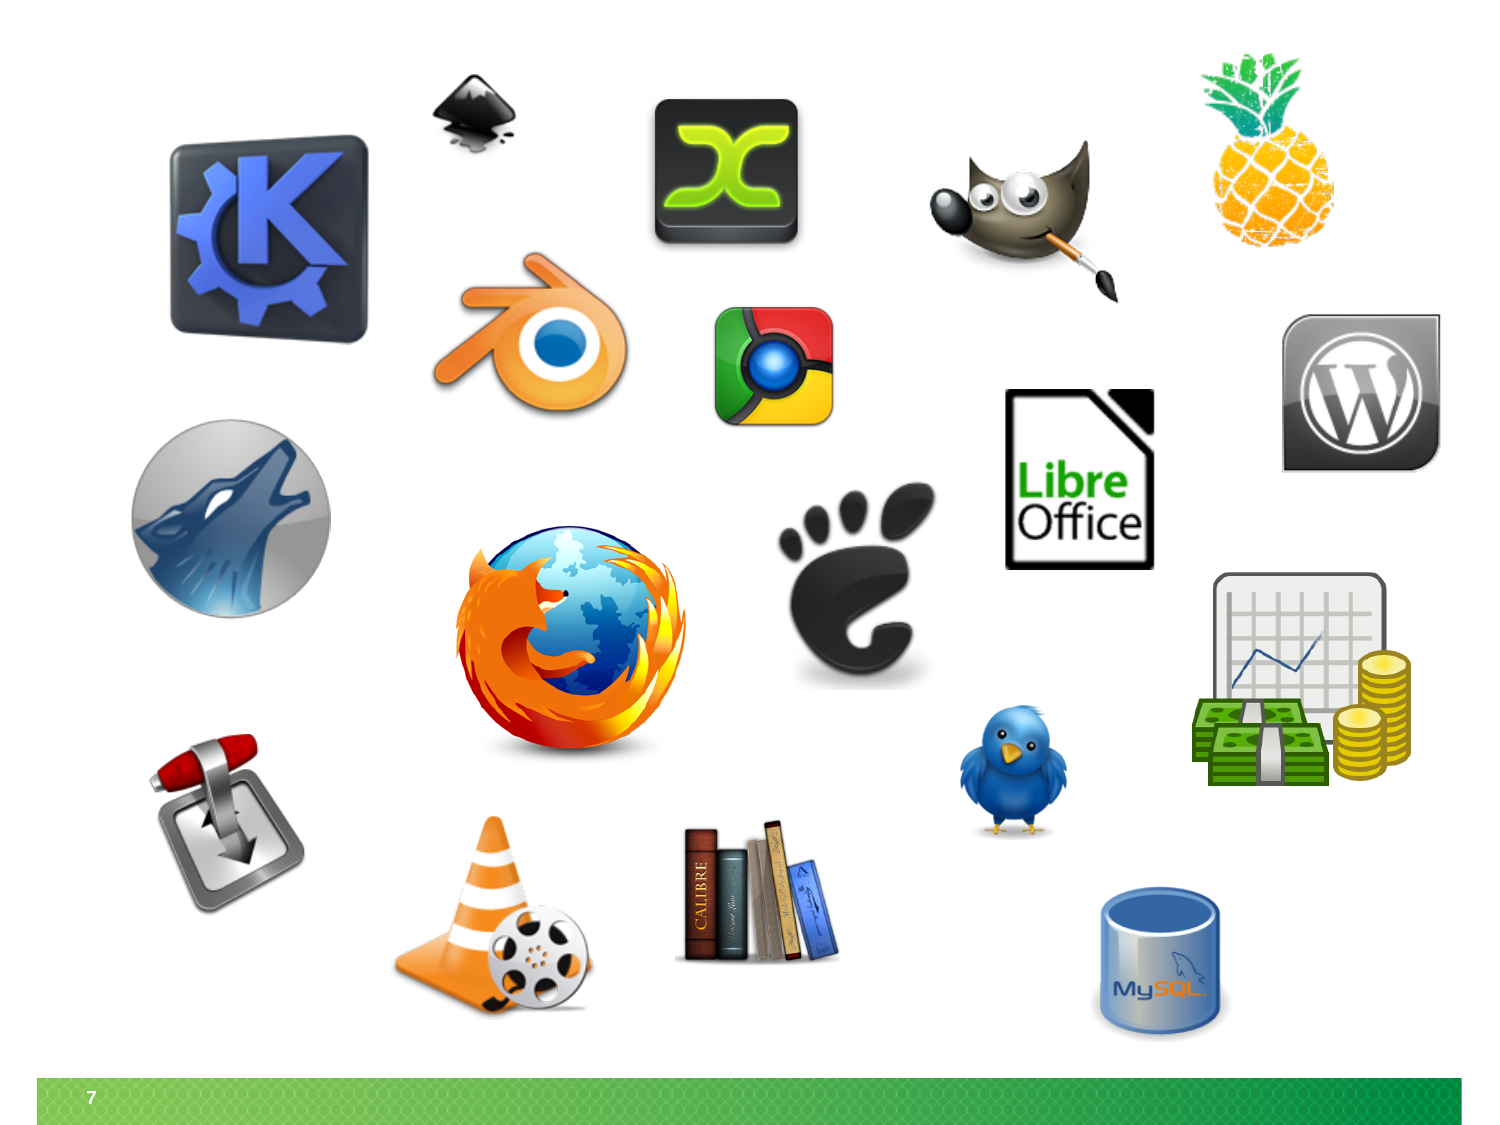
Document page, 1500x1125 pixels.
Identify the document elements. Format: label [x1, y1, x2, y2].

picture [36, 1078, 1462, 1125]
picture [1267, 299, 1456, 488]
picture [451, 526, 691, 766]
picture [945, 703, 1082, 841]
picture [749, 479, 961, 691]
picture [1185, 563, 1417, 796]
picture [163, 133, 376, 346]
picture [130, 419, 331, 620]
picture [1080, 884, 1241, 1046]
picture [707, 299, 841, 433]
picture [430, 234, 631, 436]
picture [990, 389, 1170, 570]
picture [924, 119, 1126, 321]
picture [645, 89, 808, 253]
picture [675, 810, 840, 976]
picture [388, 808, 601, 1021]
picture [1170, 52, 1366, 248]
picture [425, 65, 526, 165]
picture [135, 734, 317, 917]
